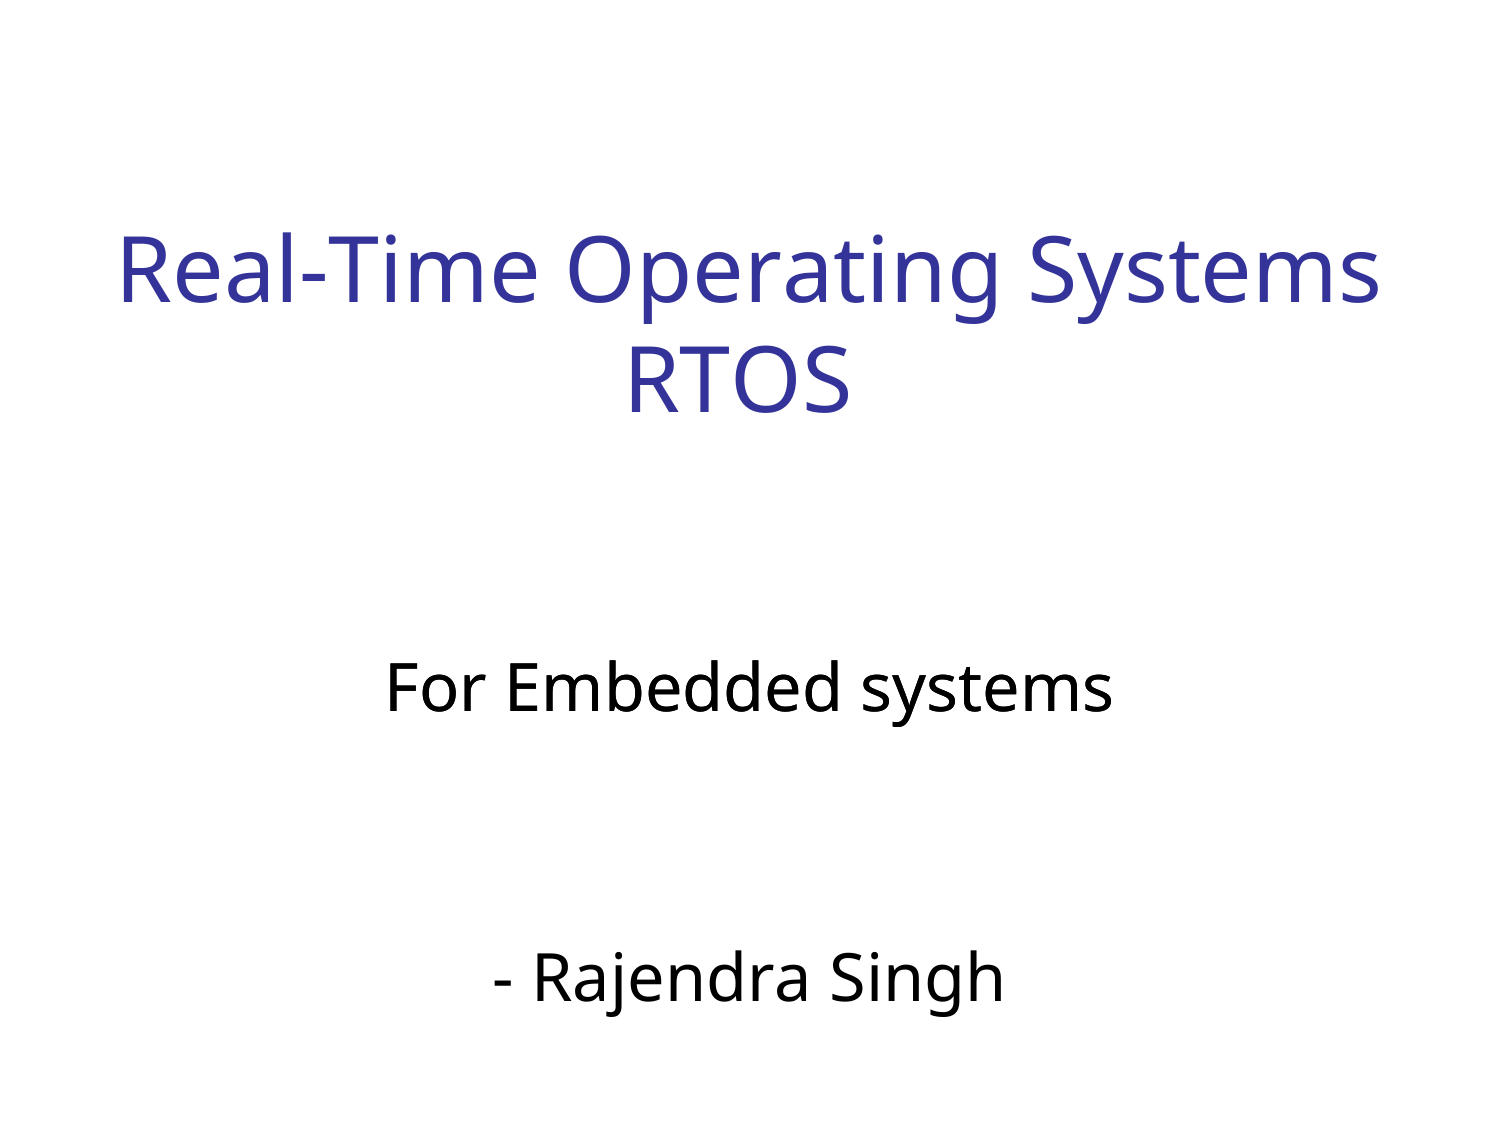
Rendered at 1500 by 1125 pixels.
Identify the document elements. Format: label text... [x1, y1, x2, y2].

title Real-Time Operating Systems RTOS [0, 199, 1500, 442]
text_box For Embedded systems - Rajendra Singh [225, 637, 1276, 925]
